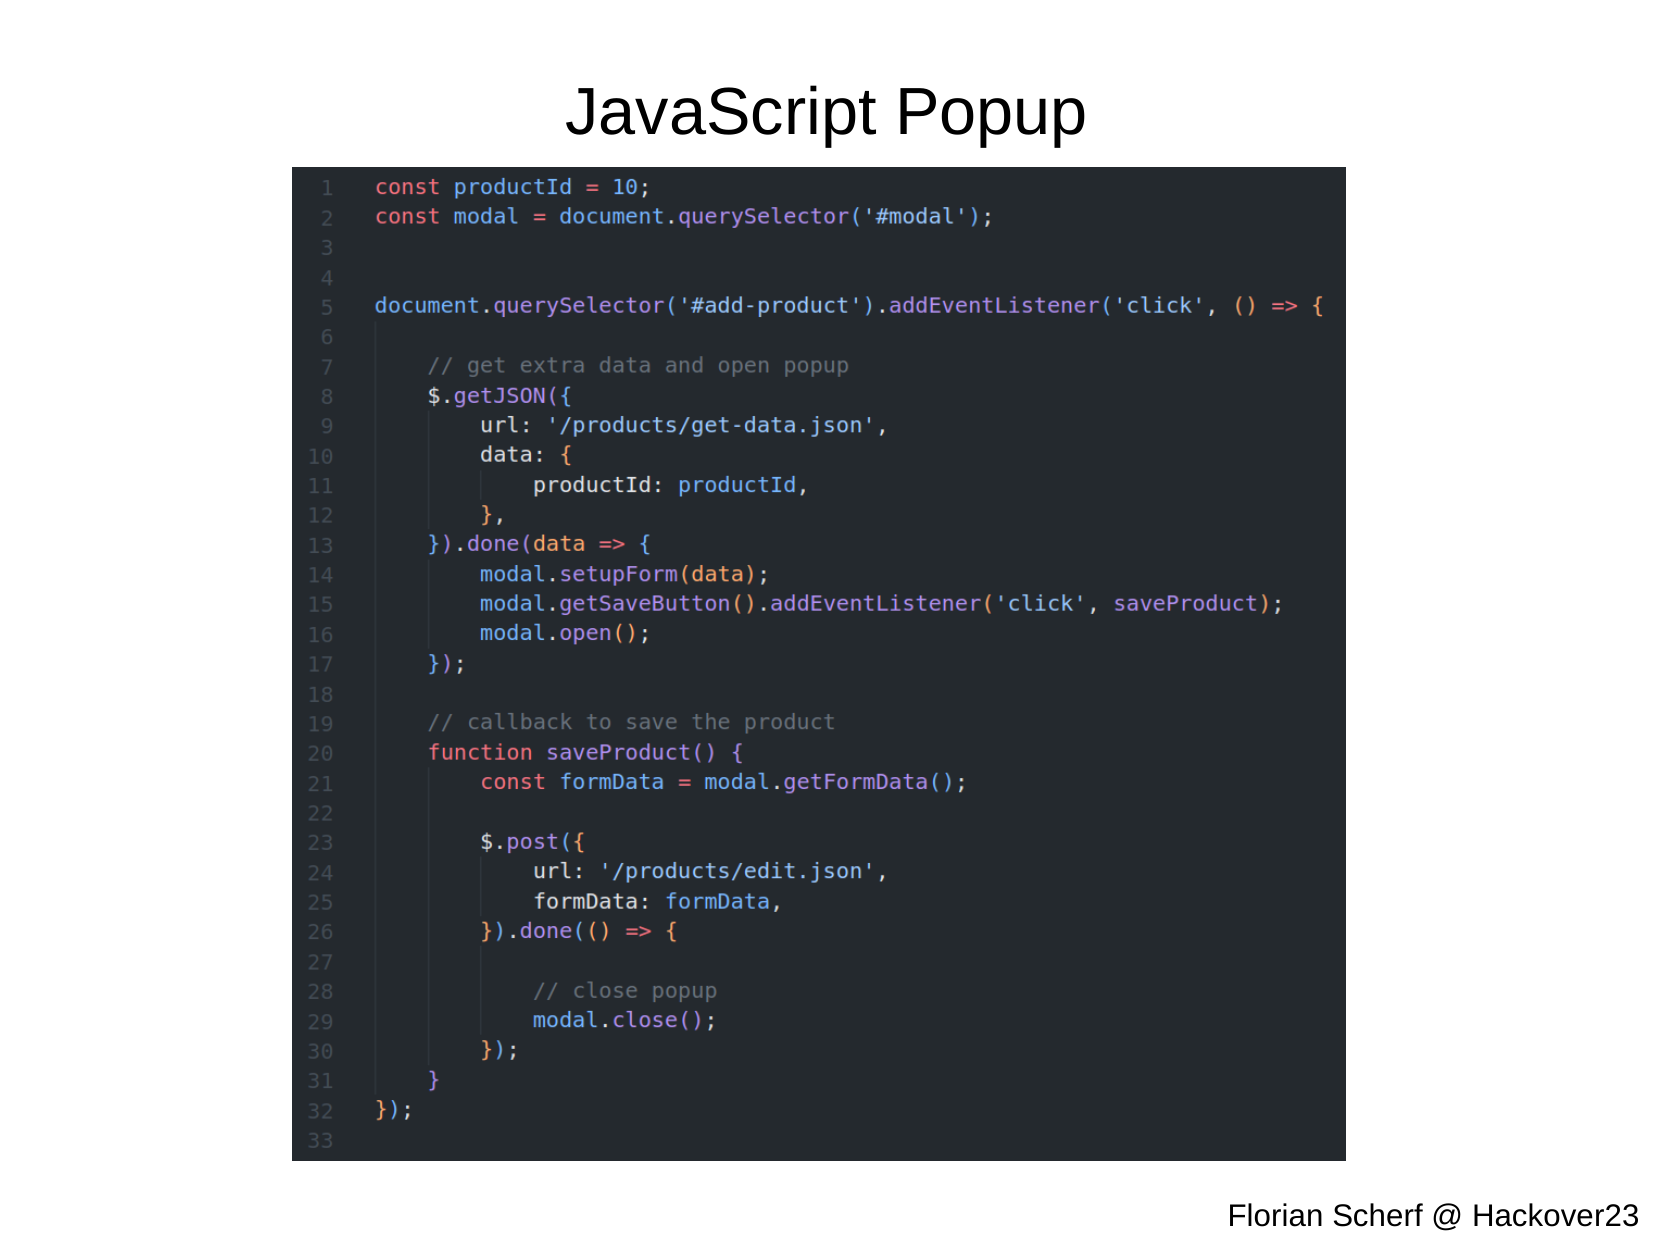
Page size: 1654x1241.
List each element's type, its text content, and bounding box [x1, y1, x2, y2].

picture [292, 167, 1346, 1161]
list Florian Scherf @ Hackover23 [1156, 1198, 1654, 1241]
title JavaScript Popup [82, 8, 1571, 216]
